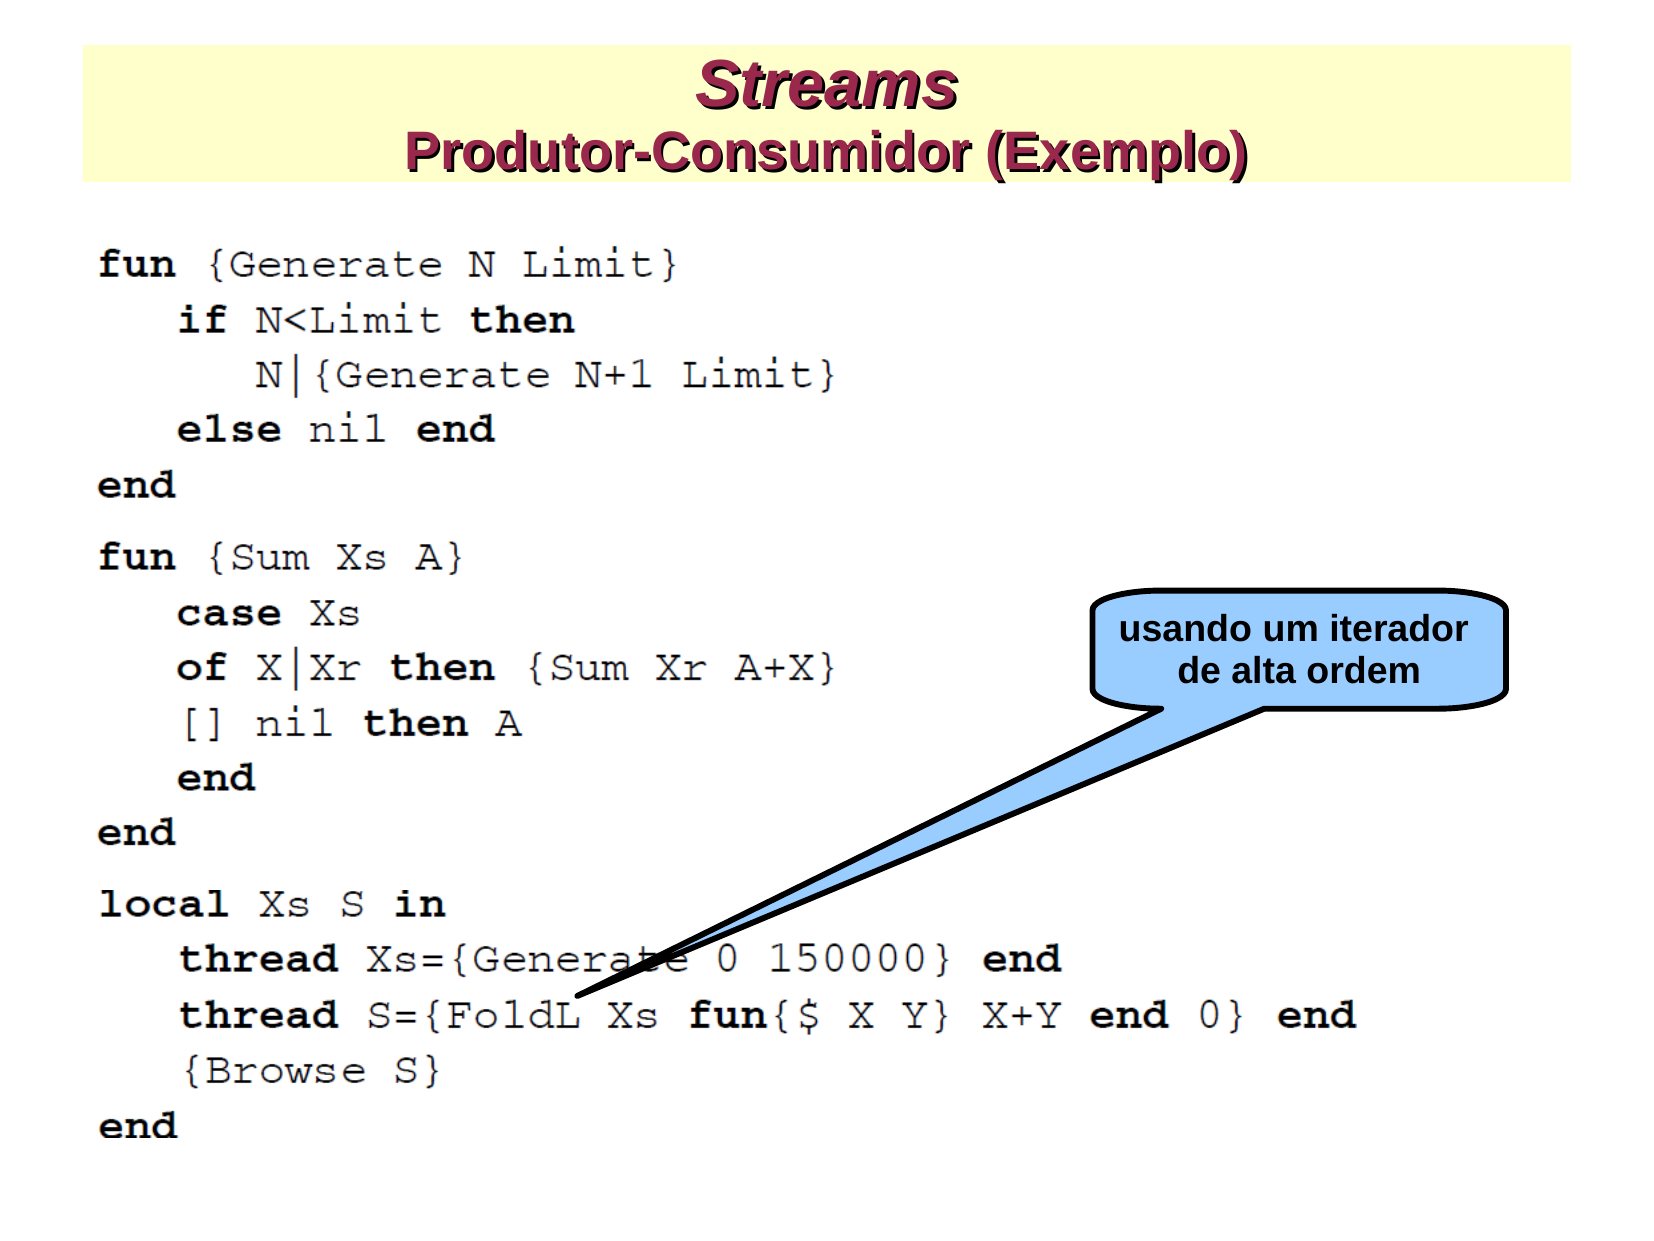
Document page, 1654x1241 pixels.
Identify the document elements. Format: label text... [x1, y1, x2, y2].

title Streams Produtor-Consumidor (Exemplo) [82, 44, 1571, 182]
picture [86, 890, 1357, 1138]
text_box [50, 866, 1616, 1157]
text_box usando um iterador de alta ordem [577, 590, 1506, 996]
picture [70, 237, 1577, 866]
